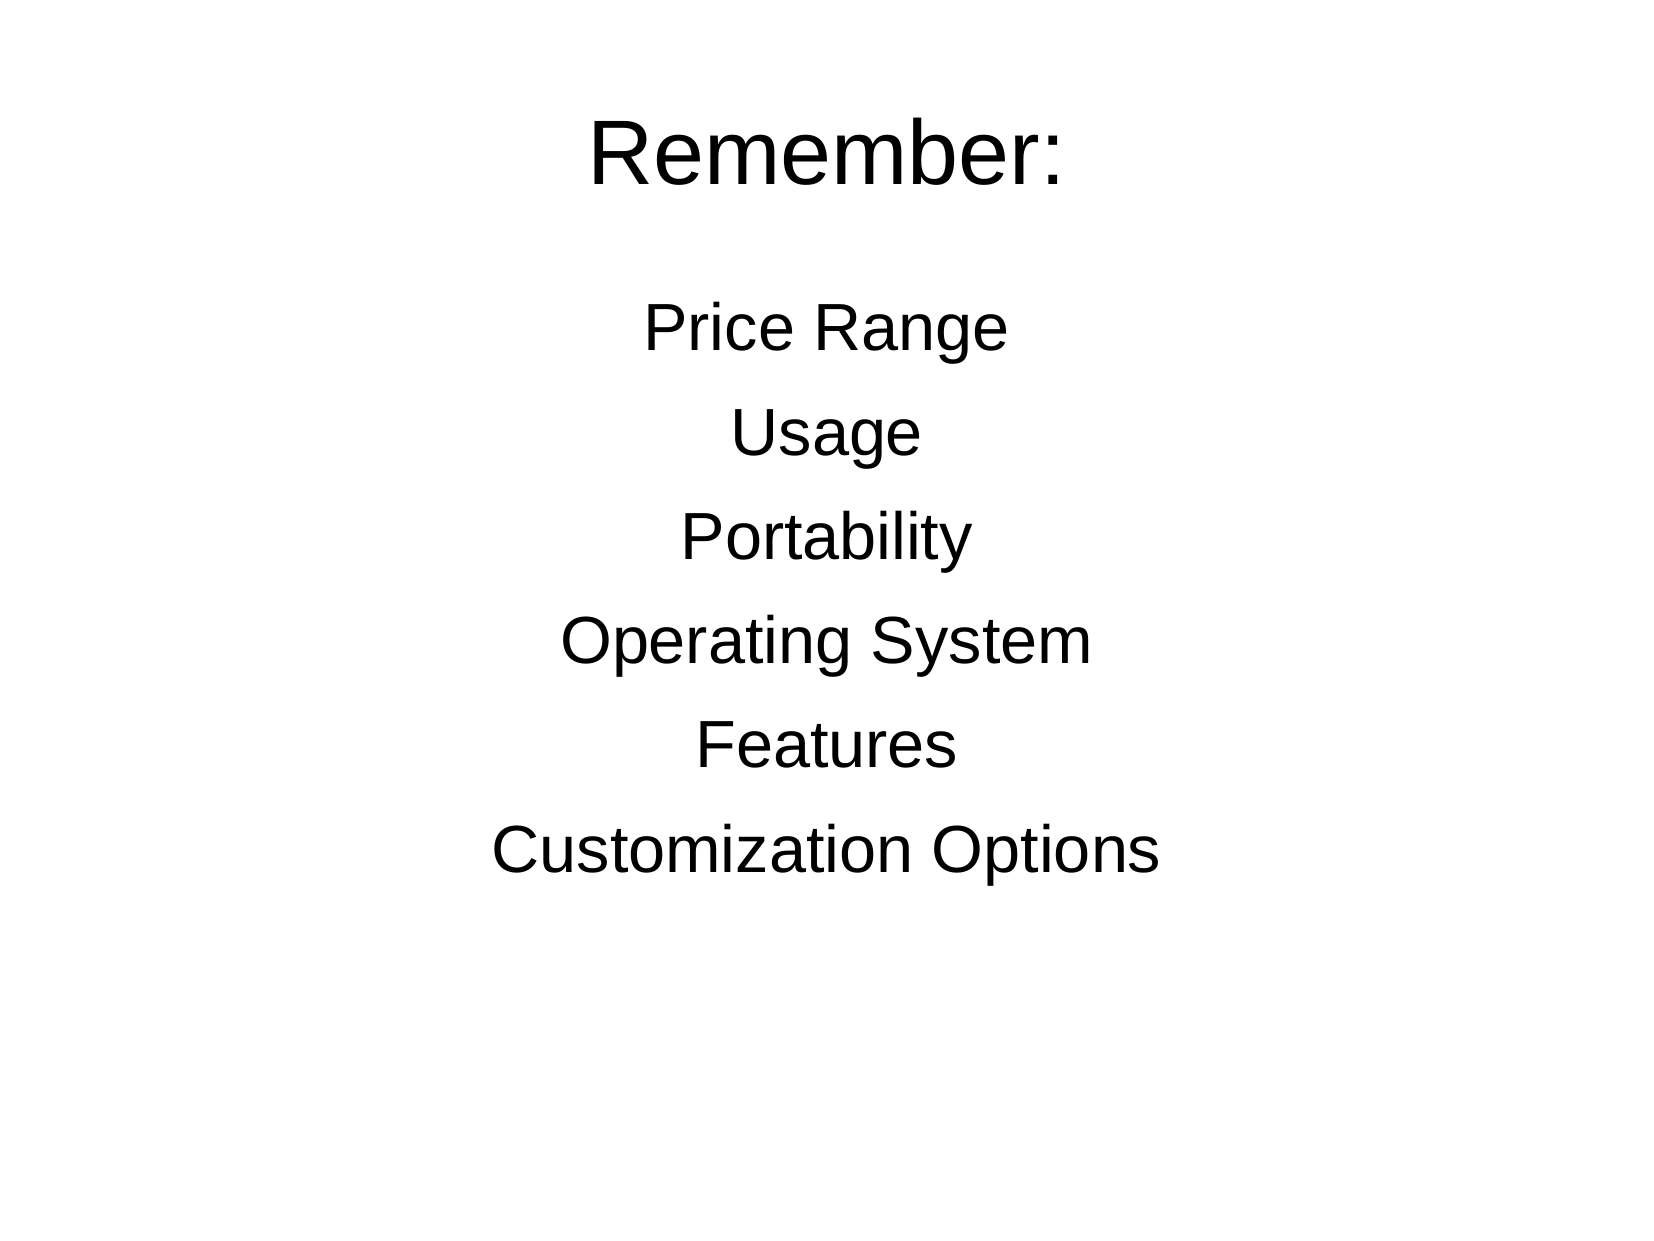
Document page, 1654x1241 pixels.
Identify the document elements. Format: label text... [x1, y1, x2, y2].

title Remember: [82, 49, 1571, 257]
list Price Range Usage Portability Operating System Features Customization Options [463, 290, 1190, 1109]
